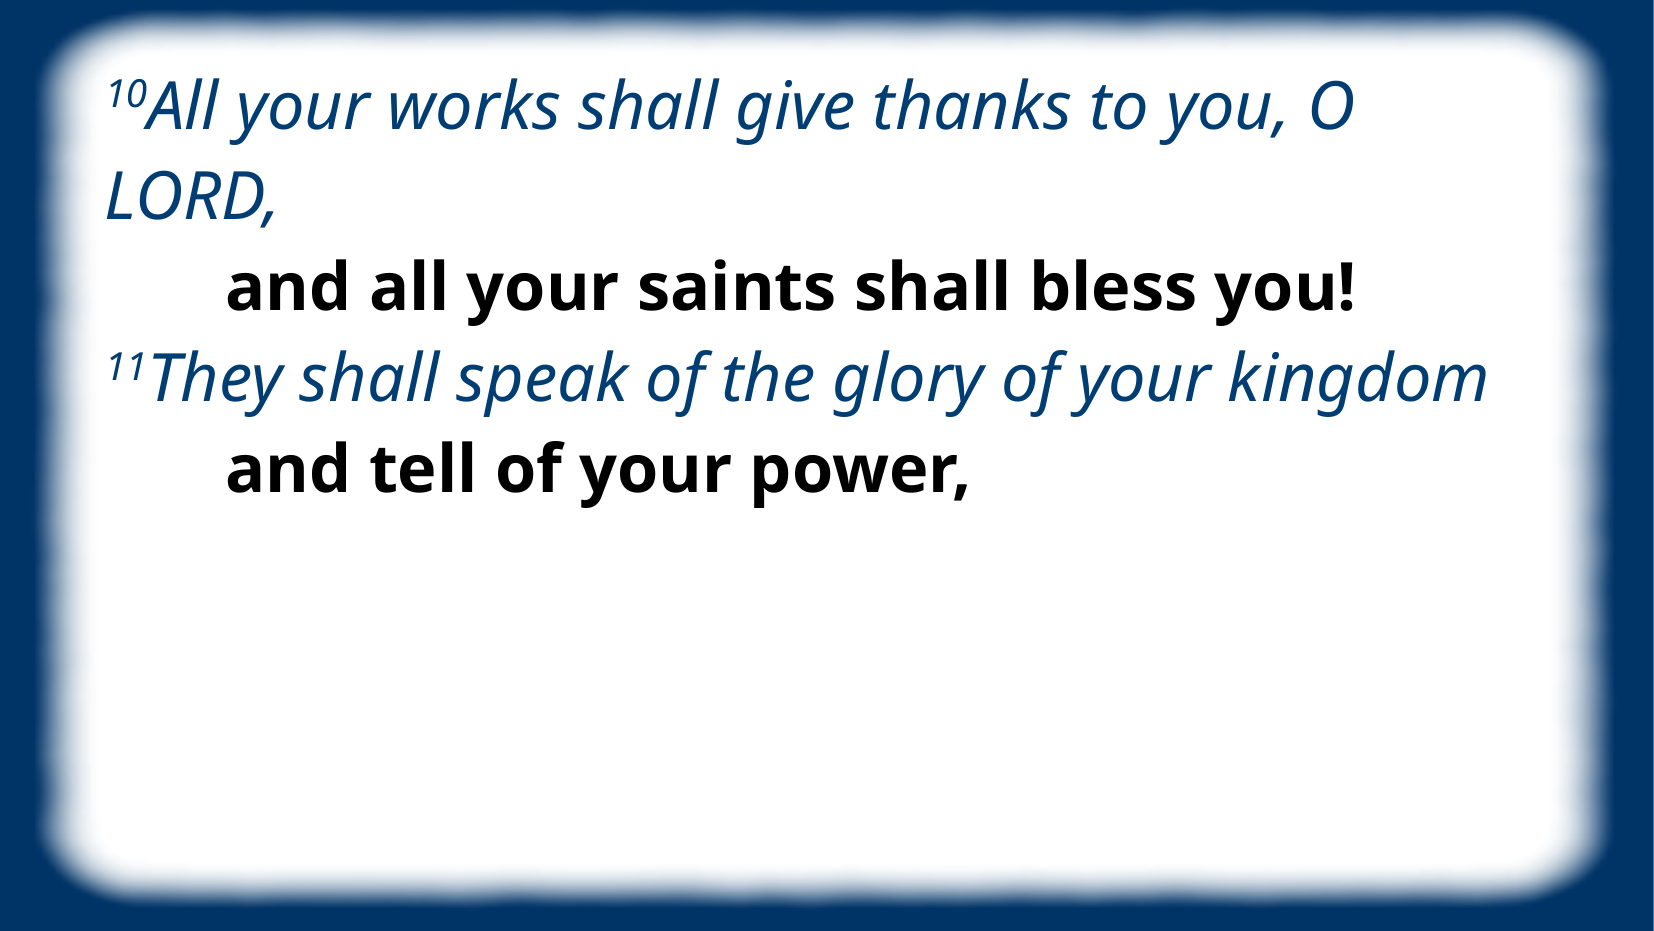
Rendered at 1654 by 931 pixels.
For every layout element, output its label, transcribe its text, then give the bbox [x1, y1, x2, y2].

picture [0, 0, 1654, 931]
text_box 10All your works shall give thanks to you, O LORD, and all your saints shall bless you! 11They shall speak of the glory of your kingdom and tell of your power, [90, 50, 1546, 531]
